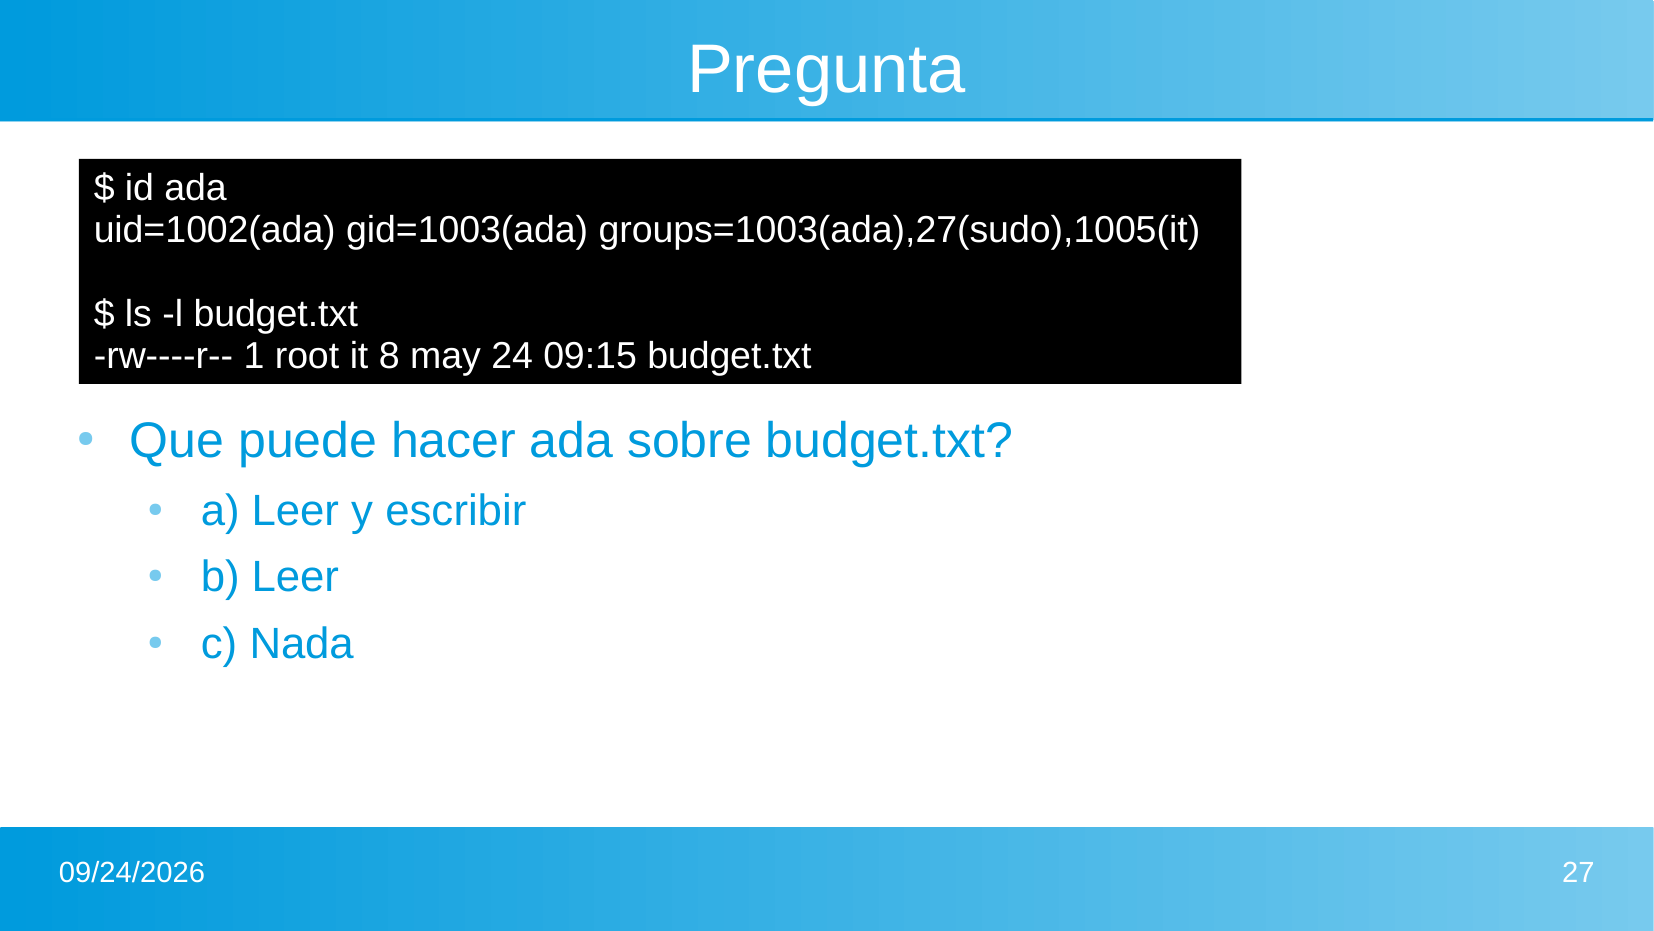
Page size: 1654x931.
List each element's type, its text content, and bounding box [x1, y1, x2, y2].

title Pregunta [59, 29, 1595, 108]
text_box $ id ada uid=1002(ada) gid=1003(ada) groups=1003(ada),27(sudo),1005(it) $ ls -l budget.txt -rw----r-- 1 root it 8 may 24 09:15 budget.txt [78, 158, 1242, 384]
list Que puede hacer ada sobre budget.txt? a) Leer y escribir b) Leer c) Nada [59, 412, 1595, 768]
